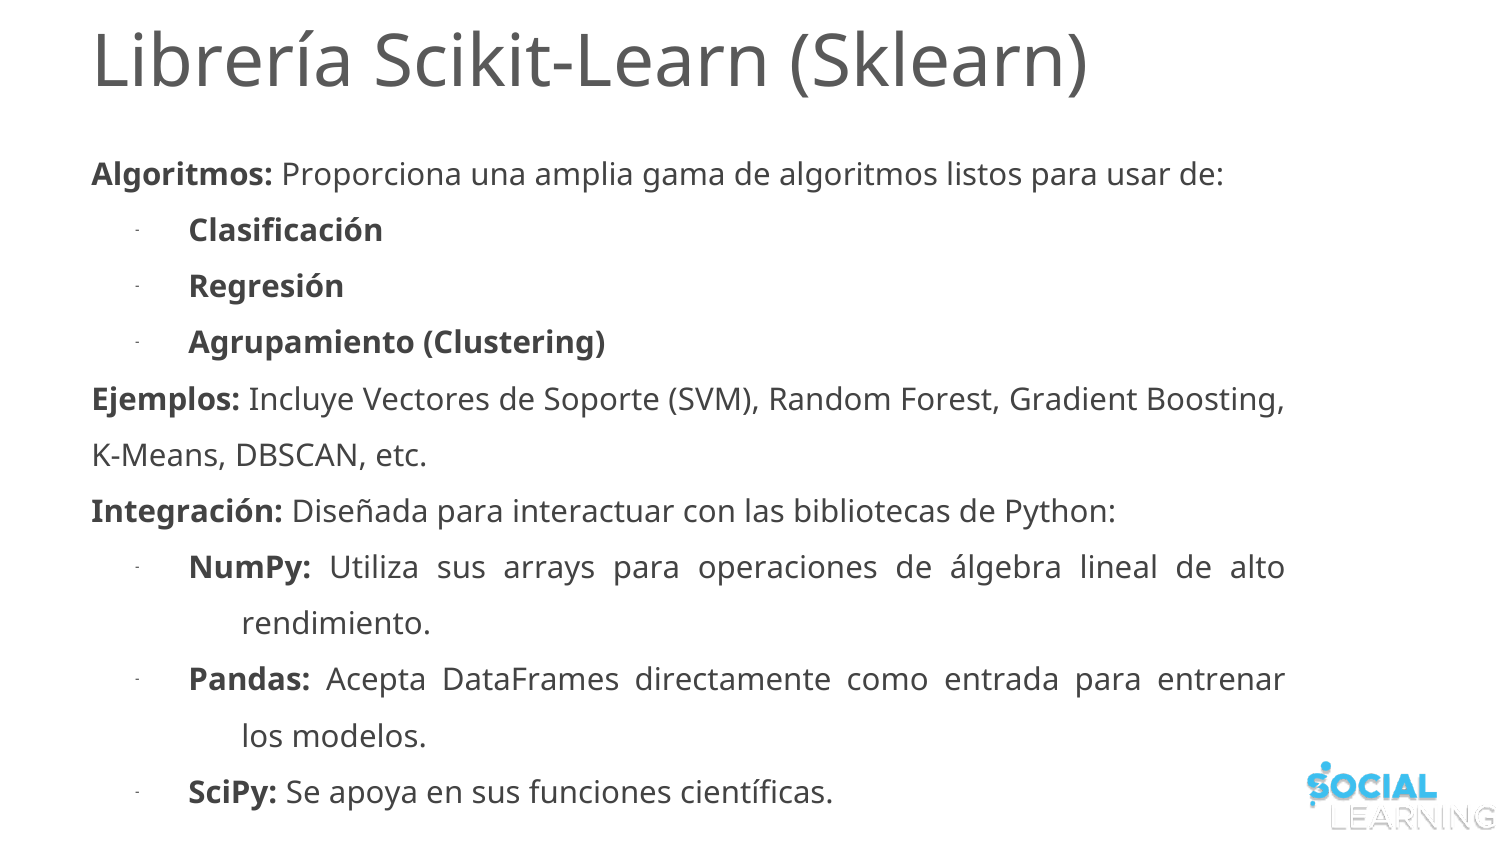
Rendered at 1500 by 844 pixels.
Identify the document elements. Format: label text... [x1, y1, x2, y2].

text_box Algoritmos: Proporciona una amplia gama de algoritmos listos para usar de: Clasificación Regresión Agrupamiento (Clustering) Ejemplos: Incluye Vectores de Soporte (SVM), Random Forest, Gradient Boosting, K-Means, DBSCAN, etc. Integración: Diseñada para interactuar con las bibliotecas de Python: NumPy: Utiliza sus arrays para operaciones de álgebra lineal de alto rendimiento. Pandas: Acepta DataFrames directamente como entrada para entrenar los modelos. SciPy: Se apoya en sus funciones científicas. [76, 120, 1302, 814]
picture [1301, 744, 1500, 844]
text_box Librería Scikit-Learn (Sklearn) [76, 0, 1281, 120]
